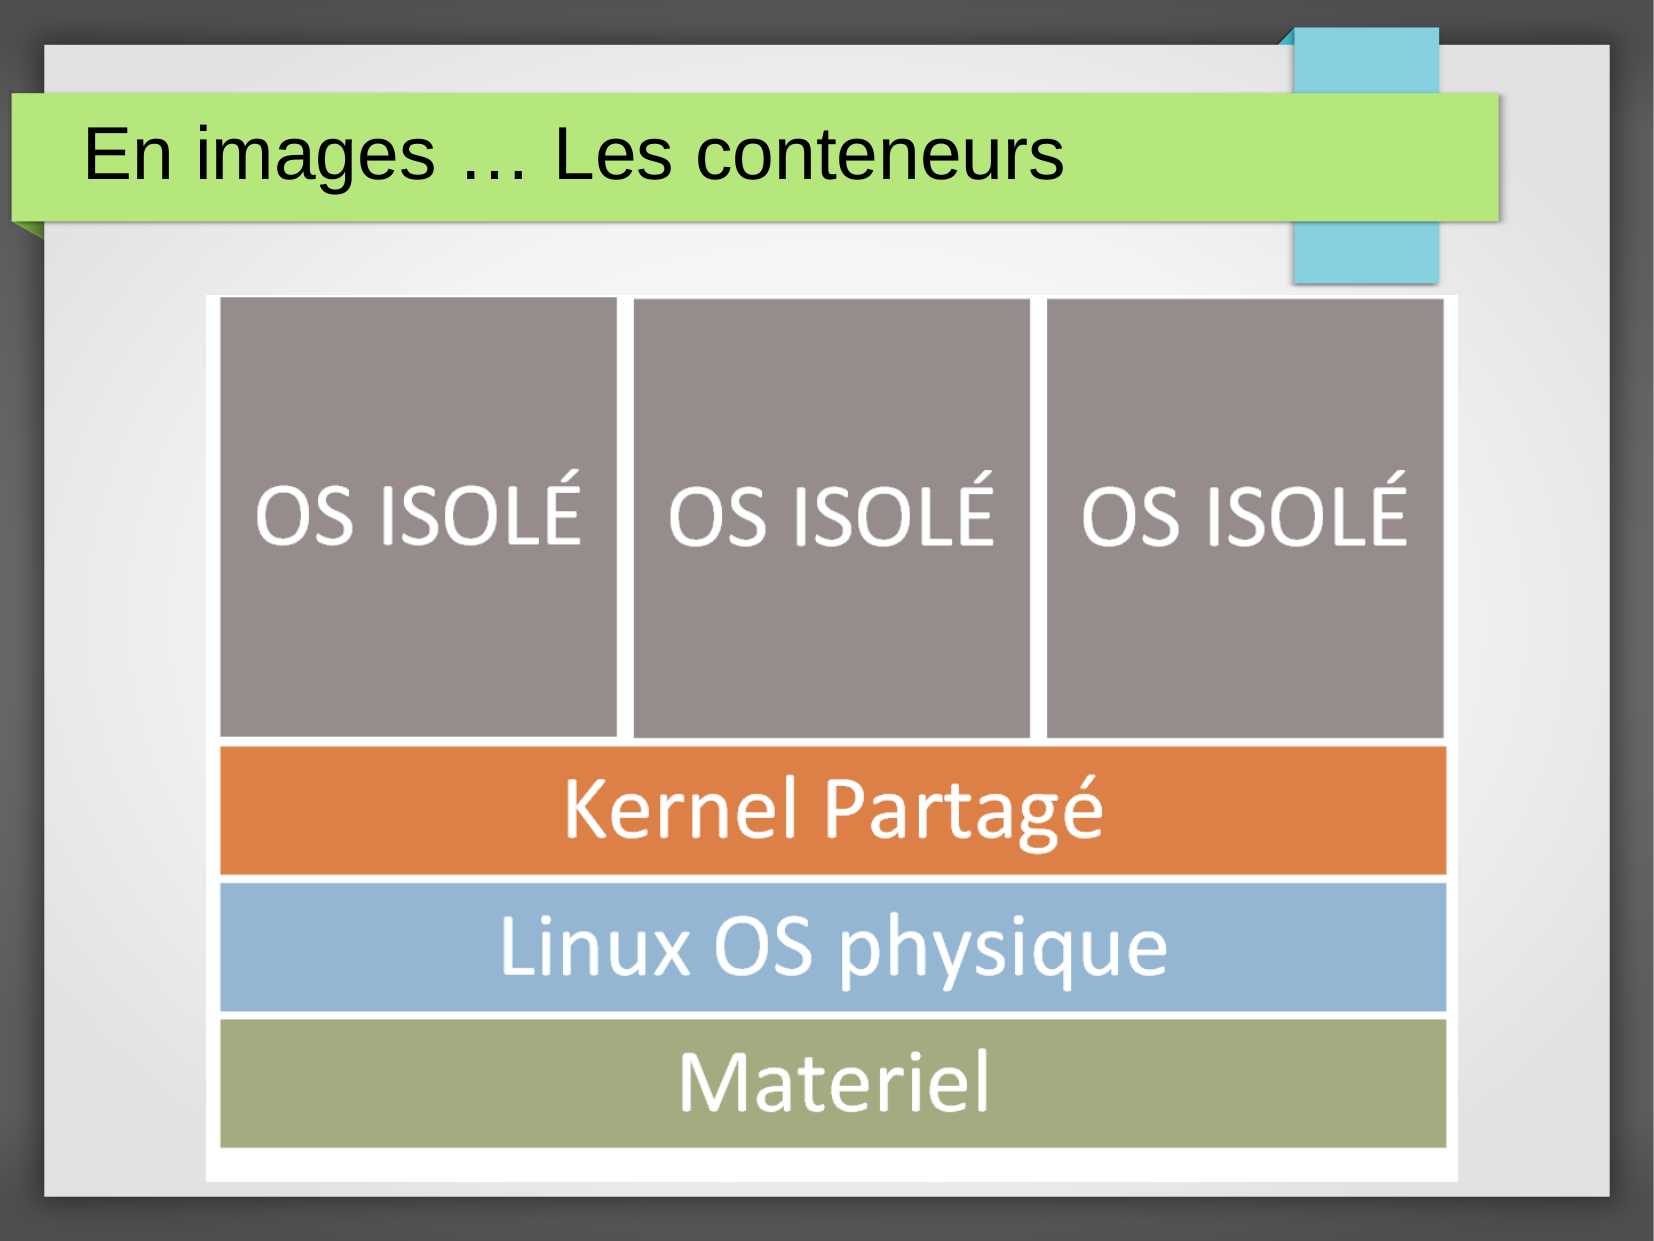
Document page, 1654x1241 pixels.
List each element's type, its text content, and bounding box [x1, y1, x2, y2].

title En images … Les conteneurs [82, 94, 1264, 213]
picture [0, 0, 1654, 1241]
